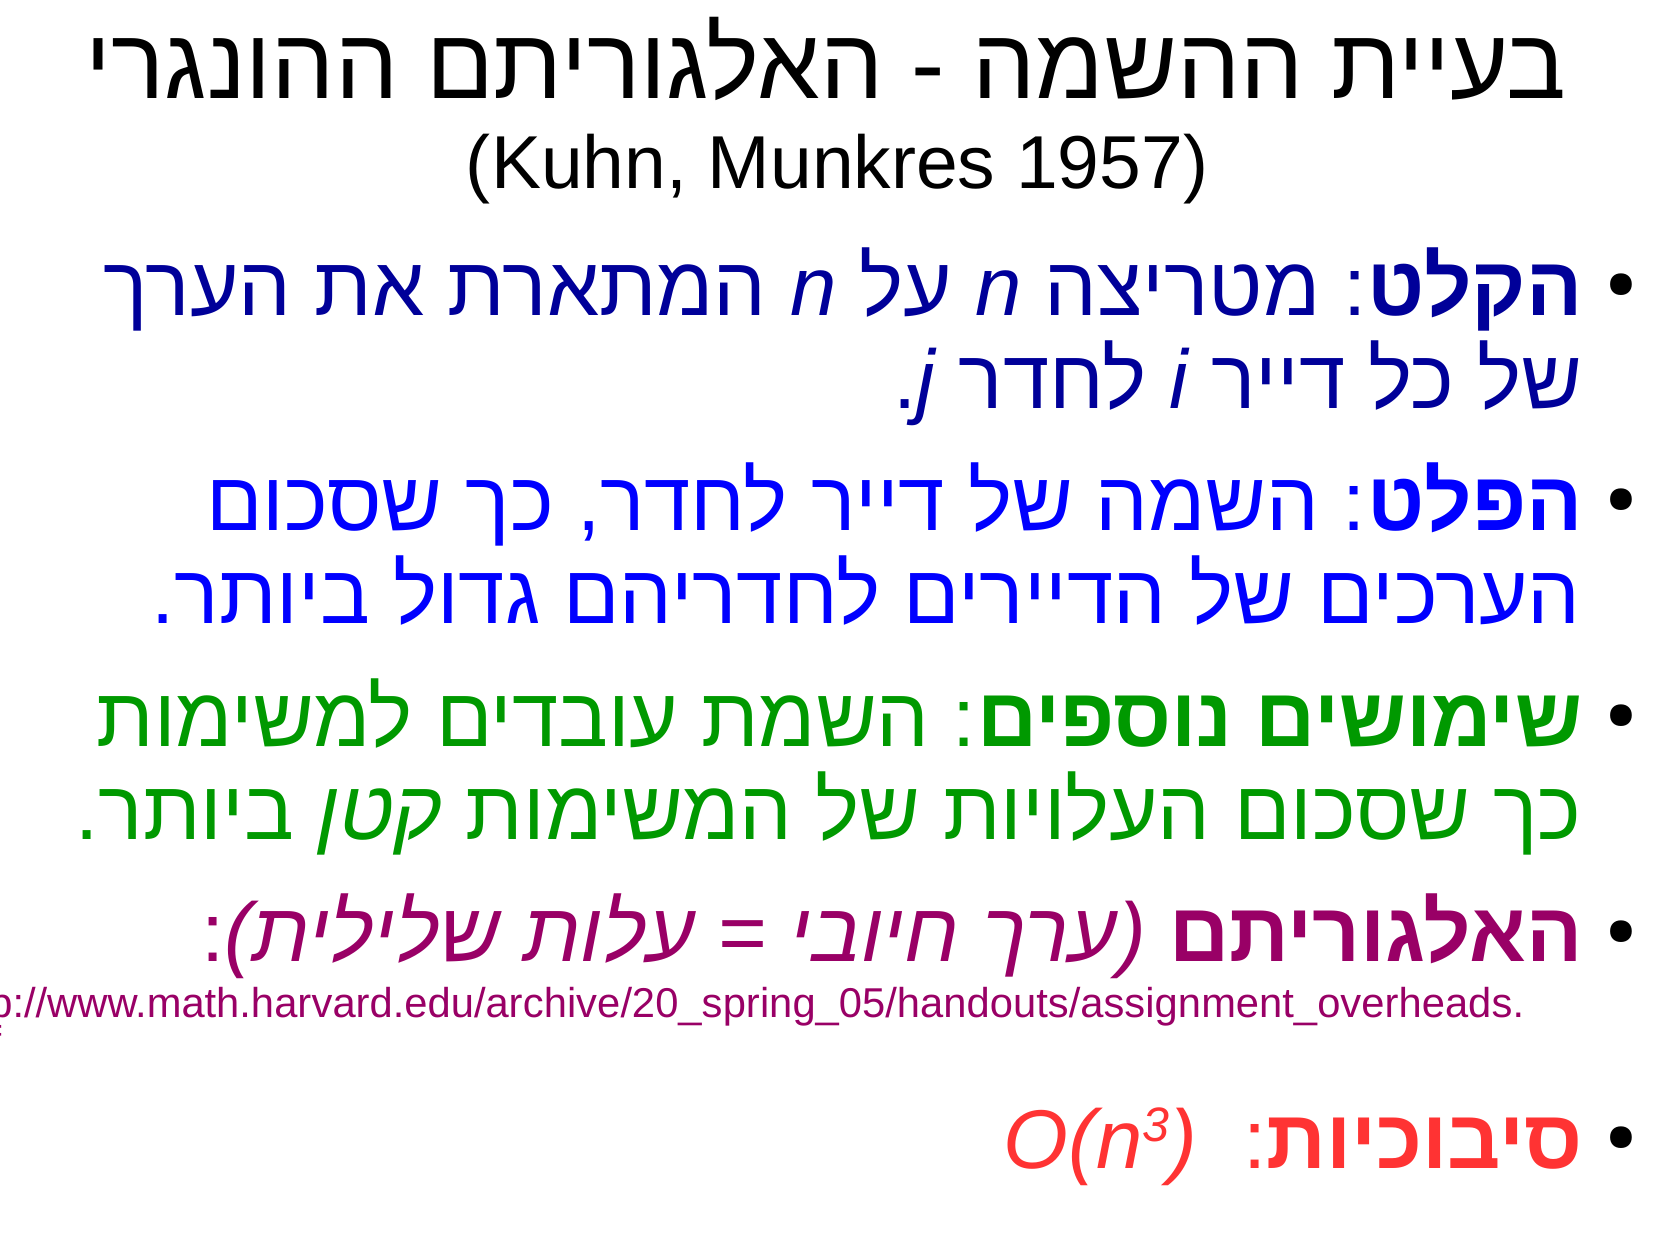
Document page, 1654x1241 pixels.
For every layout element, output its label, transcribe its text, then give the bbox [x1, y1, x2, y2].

list הקלט: מטריצה n על n המתארת את הערך של כל דייר i לחדר j. הפלט: השמה של דייר לחדר, כך שסכום הערכים של הדיירים לחדריהם גדול ביותר. שימושים נוספים: השמת עובדים למשימות כך שסכום העלויות של המשימות קטן ביותר. האלגוריתם (ערך חיובי = עלות שלילית): http://www.math.harvard.edu/archive/20_spring_05/handouts/assignment_overheads.pdf סיבוכיות: O(n3) [0, 240, 1654, 1216]
title בעיית ההשמה - האלגוריתם ההונגרי (Kuhn, Munkres 1957) [0, 0, 1654, 213]
